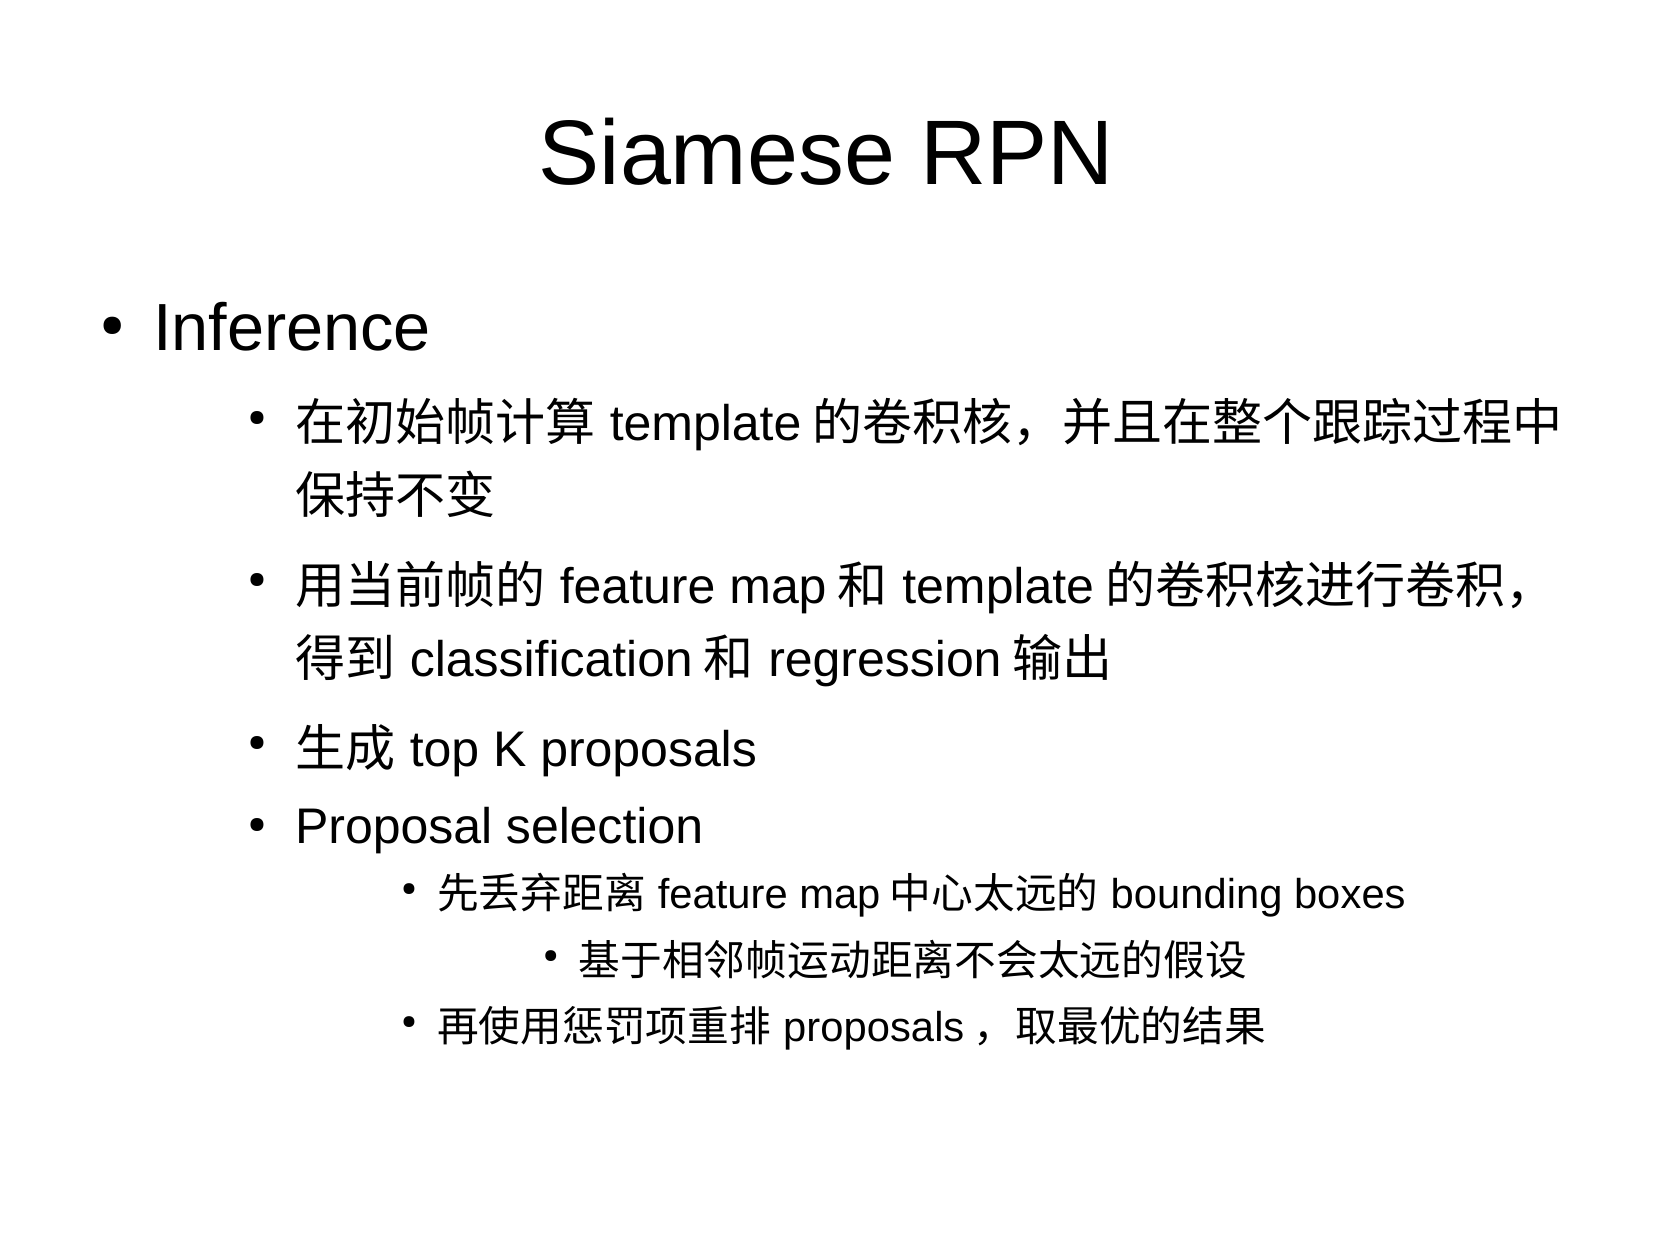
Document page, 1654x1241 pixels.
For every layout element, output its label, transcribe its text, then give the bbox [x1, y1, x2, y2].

list Inference 在初始帧计算template的卷积核，并且在整个跟踪过程中保持不变 用当前帧的feature map和template的卷积核进行卷积，得到classification和regression输出 生成top K proposals Proposal selection 先丢弃距离feature map中心太远的bounding boxes 基于相邻帧运动距离不会太远的假设 再使用惩罚项重排proposals，取最优的结果 [82, 290, 1571, 1158]
title Siamese RPN [82, 49, 1571, 257]
